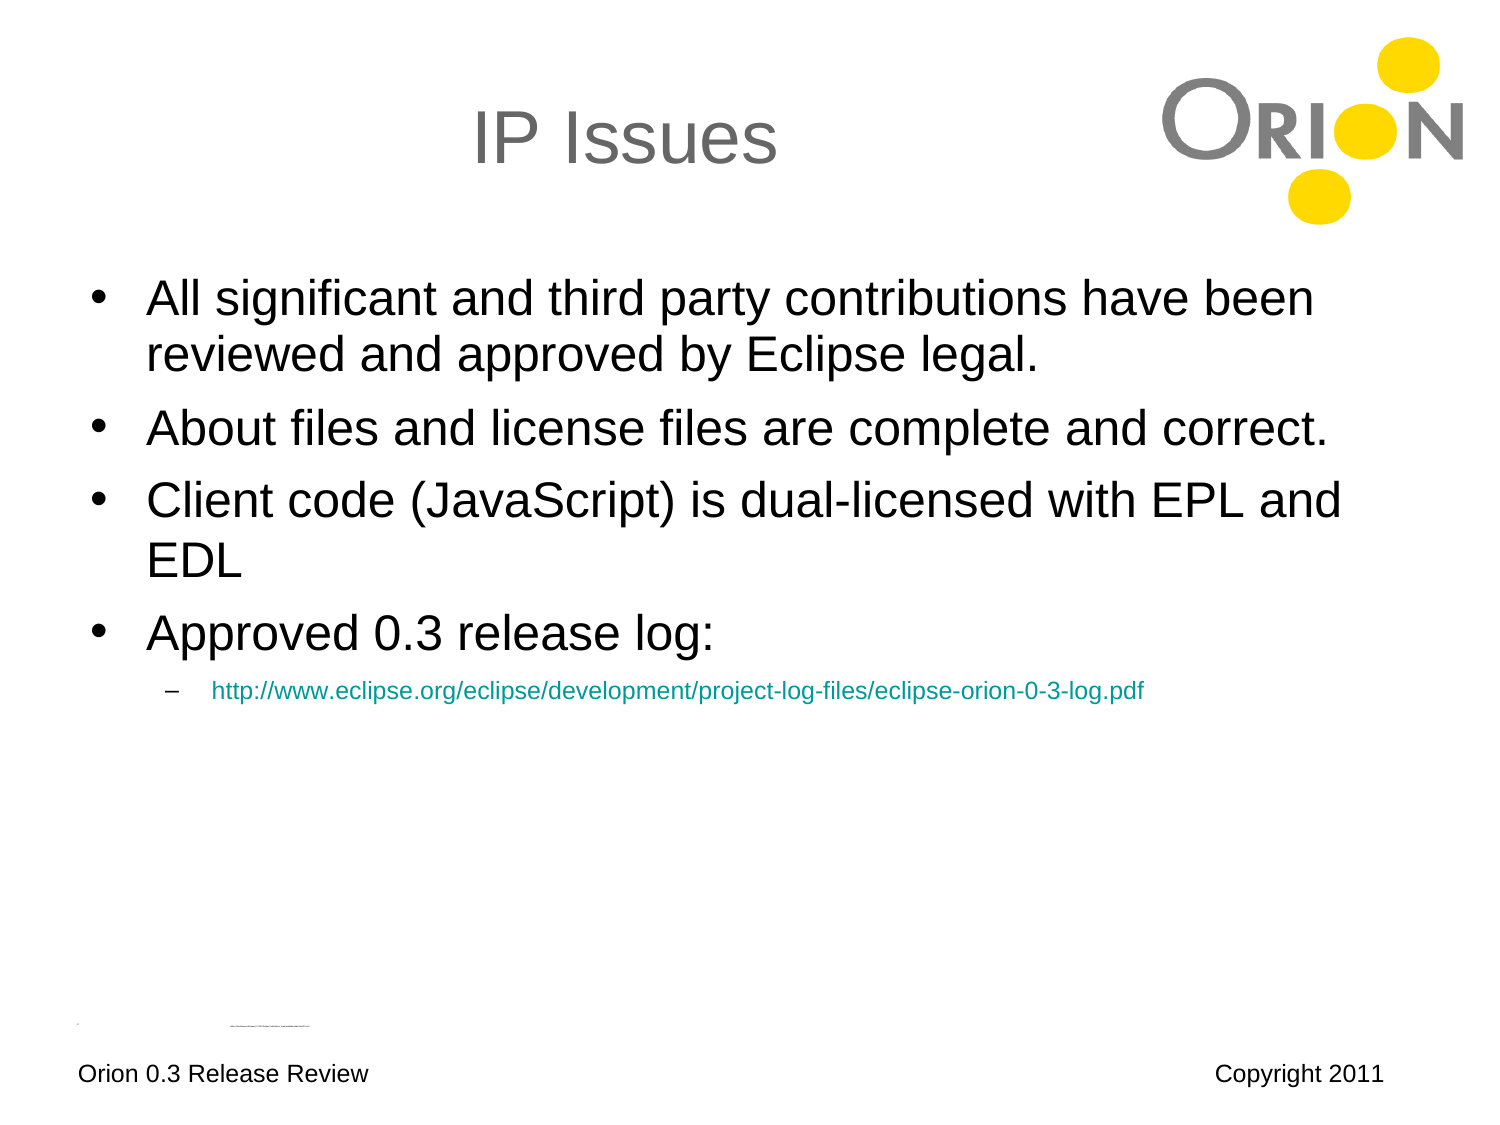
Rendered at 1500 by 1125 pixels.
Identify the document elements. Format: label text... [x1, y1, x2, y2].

title IP Issues [74, 45, 1176, 233]
list All significant and third party contributions have been reviewed and approved by Eclipse legal. About files and license files are complete and correct. Client code (JavaScript) is dual-licensed with EPL and EDL Approved 0.3 release log: http://www.eclipse.org/eclipse/development/project-log-files/eclipse-orion-0-3-log.pdf [75, 262, 1426, 1006]
picture [1162, 37, 1463, 225]
